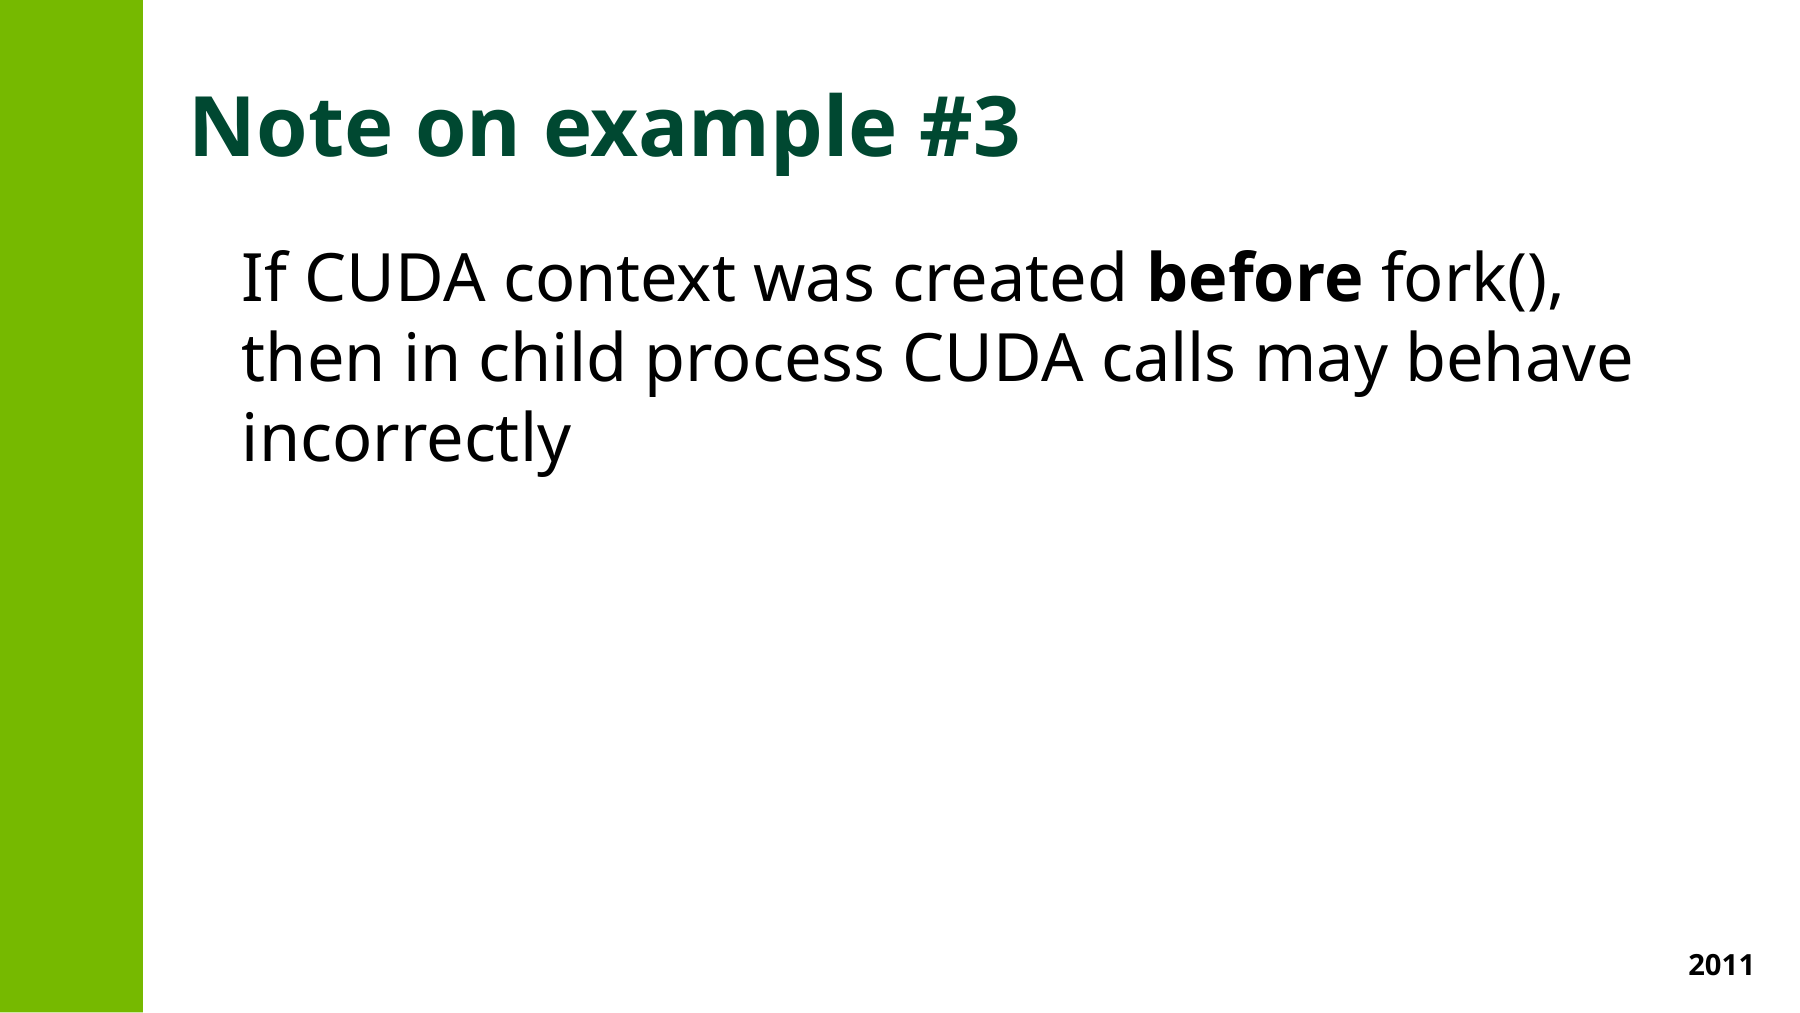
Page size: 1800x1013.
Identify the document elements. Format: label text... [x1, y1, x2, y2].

list If CUDA context was created before fork(), then in child process CUDA calls may behave incorrectly [188, 227, 1733, 976]
title Note on example #3 [188, 40, 1733, 211]
